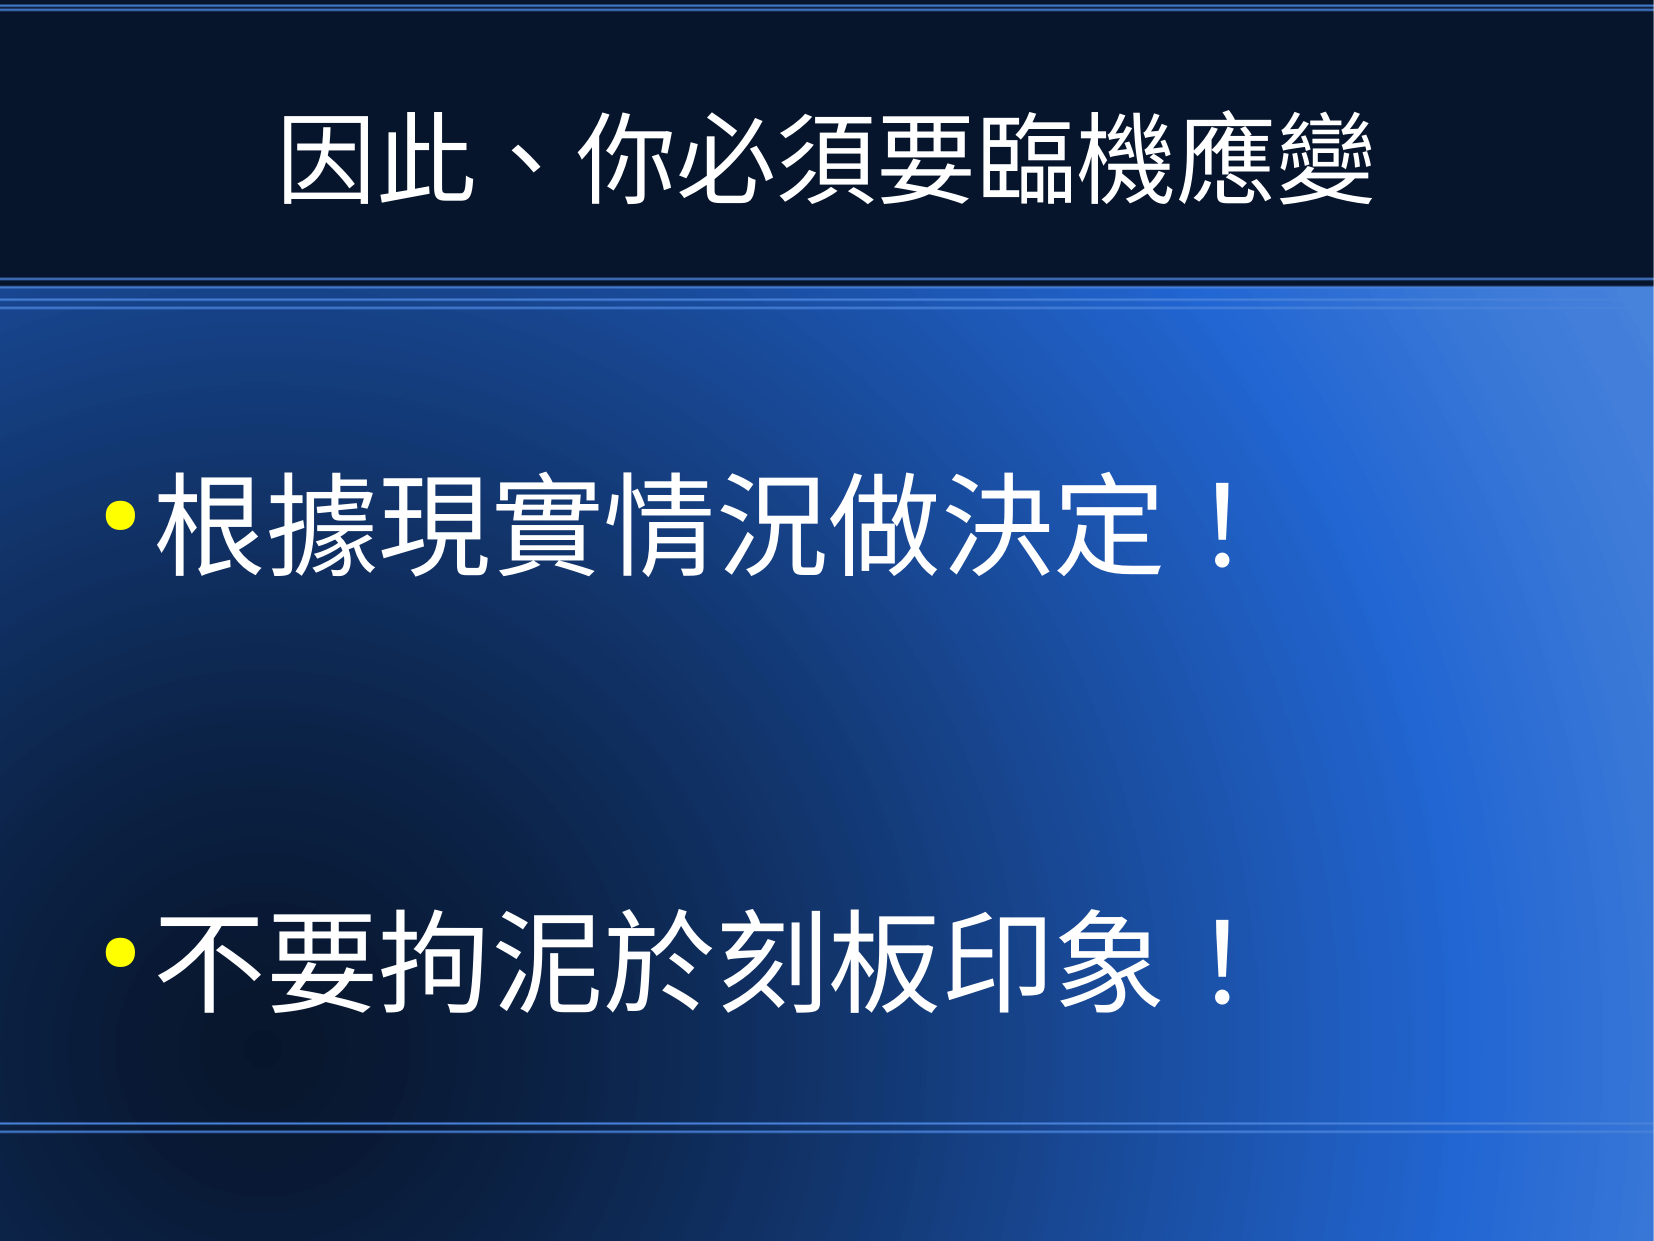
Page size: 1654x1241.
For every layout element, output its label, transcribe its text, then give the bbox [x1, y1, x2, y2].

title 因此、你必須要臨機應變 [82, 49, 1571, 257]
picture [0, 0, 1654, 1241]
list 根據現實情況做決定！ 不要拘泥於刻板印象！ [82, 355, 1571, 1241]
